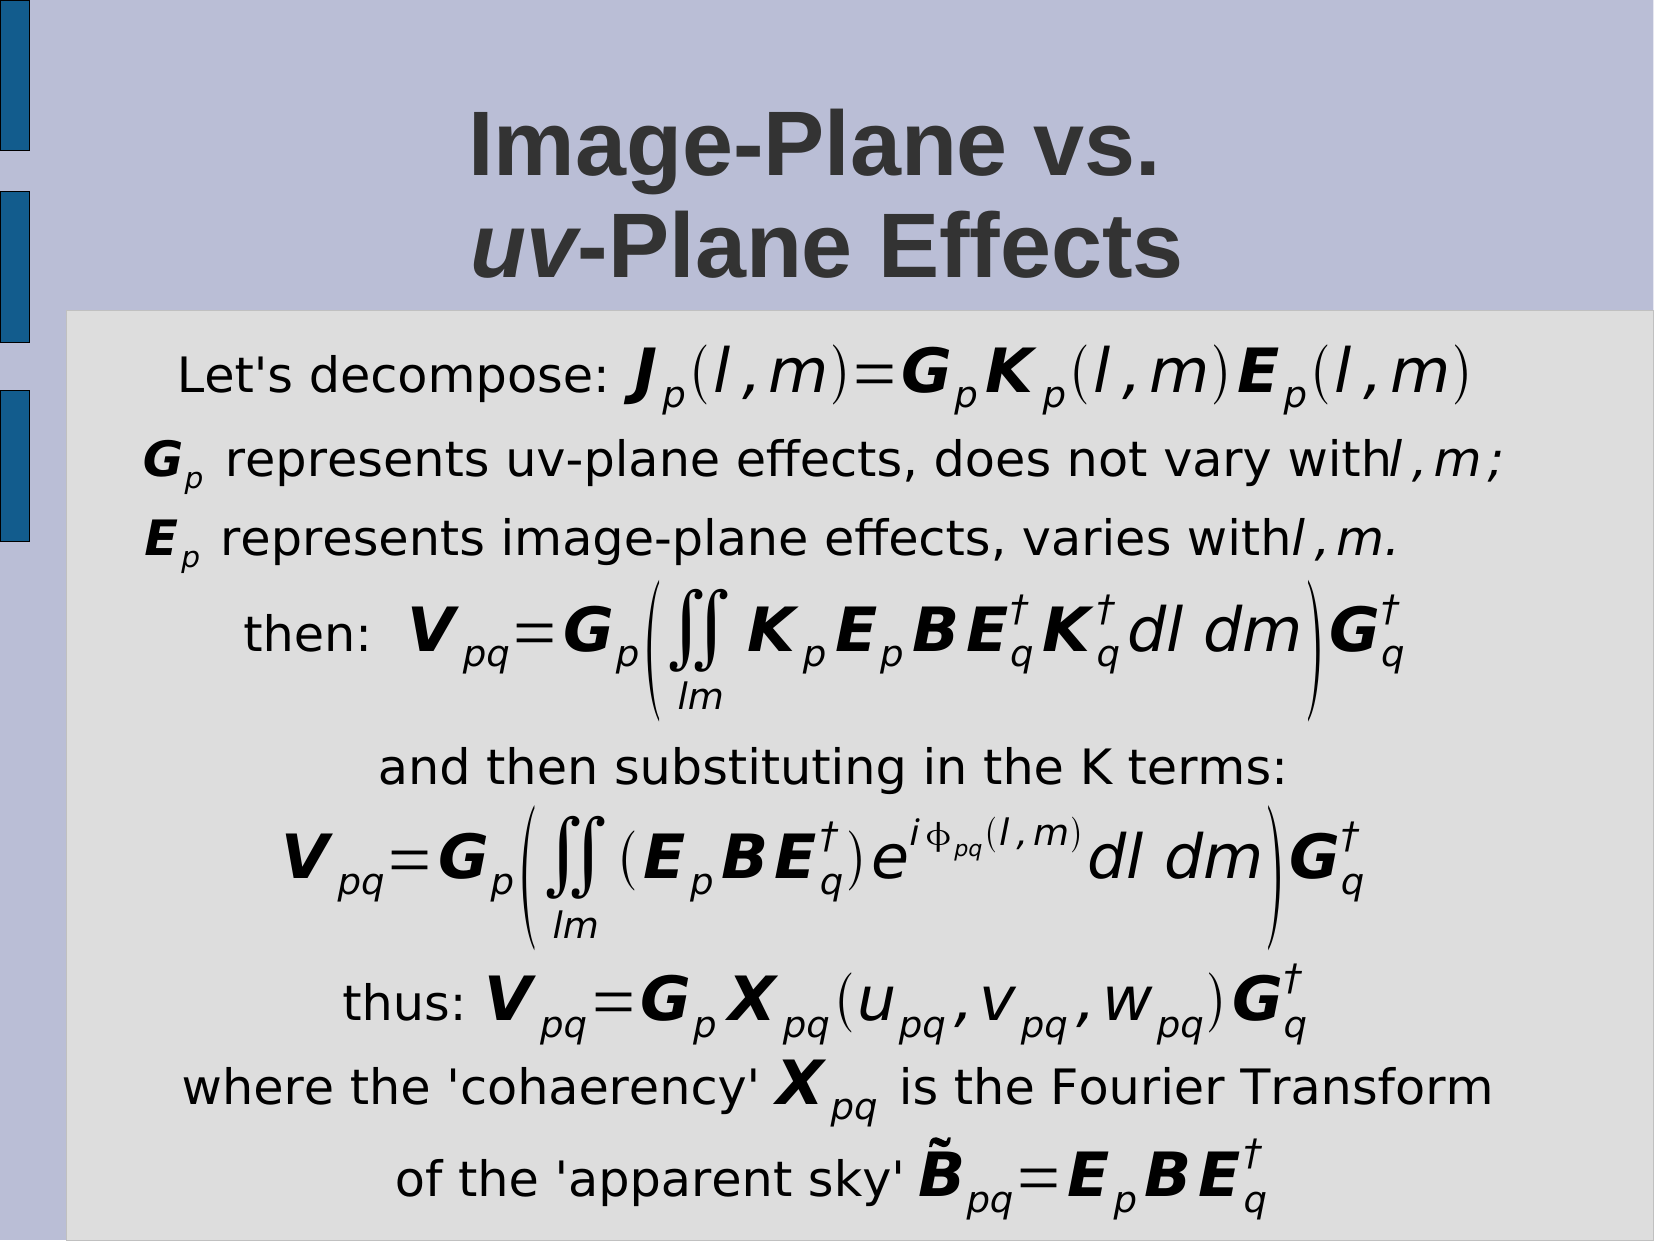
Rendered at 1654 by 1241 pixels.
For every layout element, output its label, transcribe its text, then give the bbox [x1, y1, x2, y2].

chart [136, 336, 1511, 1221]
title Image-Plane vs. uv-Plane Effects [121, 87, 1534, 302]
